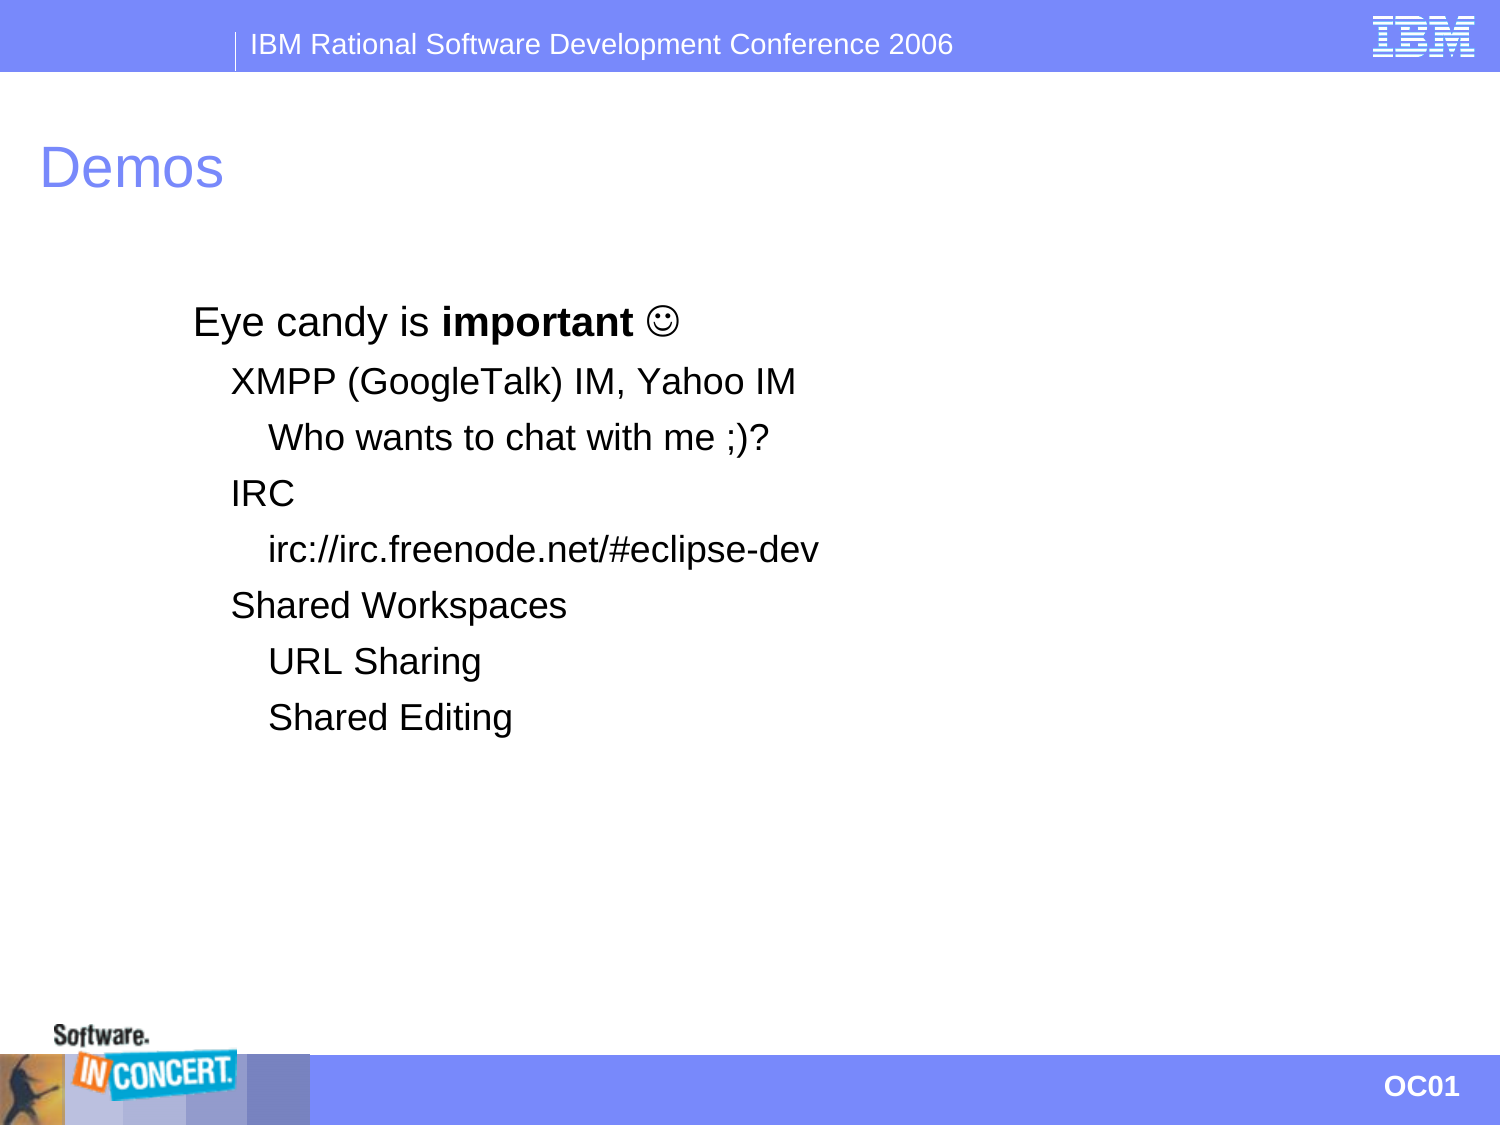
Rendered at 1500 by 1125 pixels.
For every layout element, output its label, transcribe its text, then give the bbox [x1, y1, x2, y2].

list Eye candy is important  XMPP (GoogleTalk) IM, Yahoo IM Who wants to chat with me ;)? IRC irc://irc.freenode.net/#eclipse-dev Shared Workspaces URL Sharing Shared Editing [178, 291, 1417, 1043]
title Demos [25, 132, 1415, 211]
picture [0, 1024, 310, 1125]
